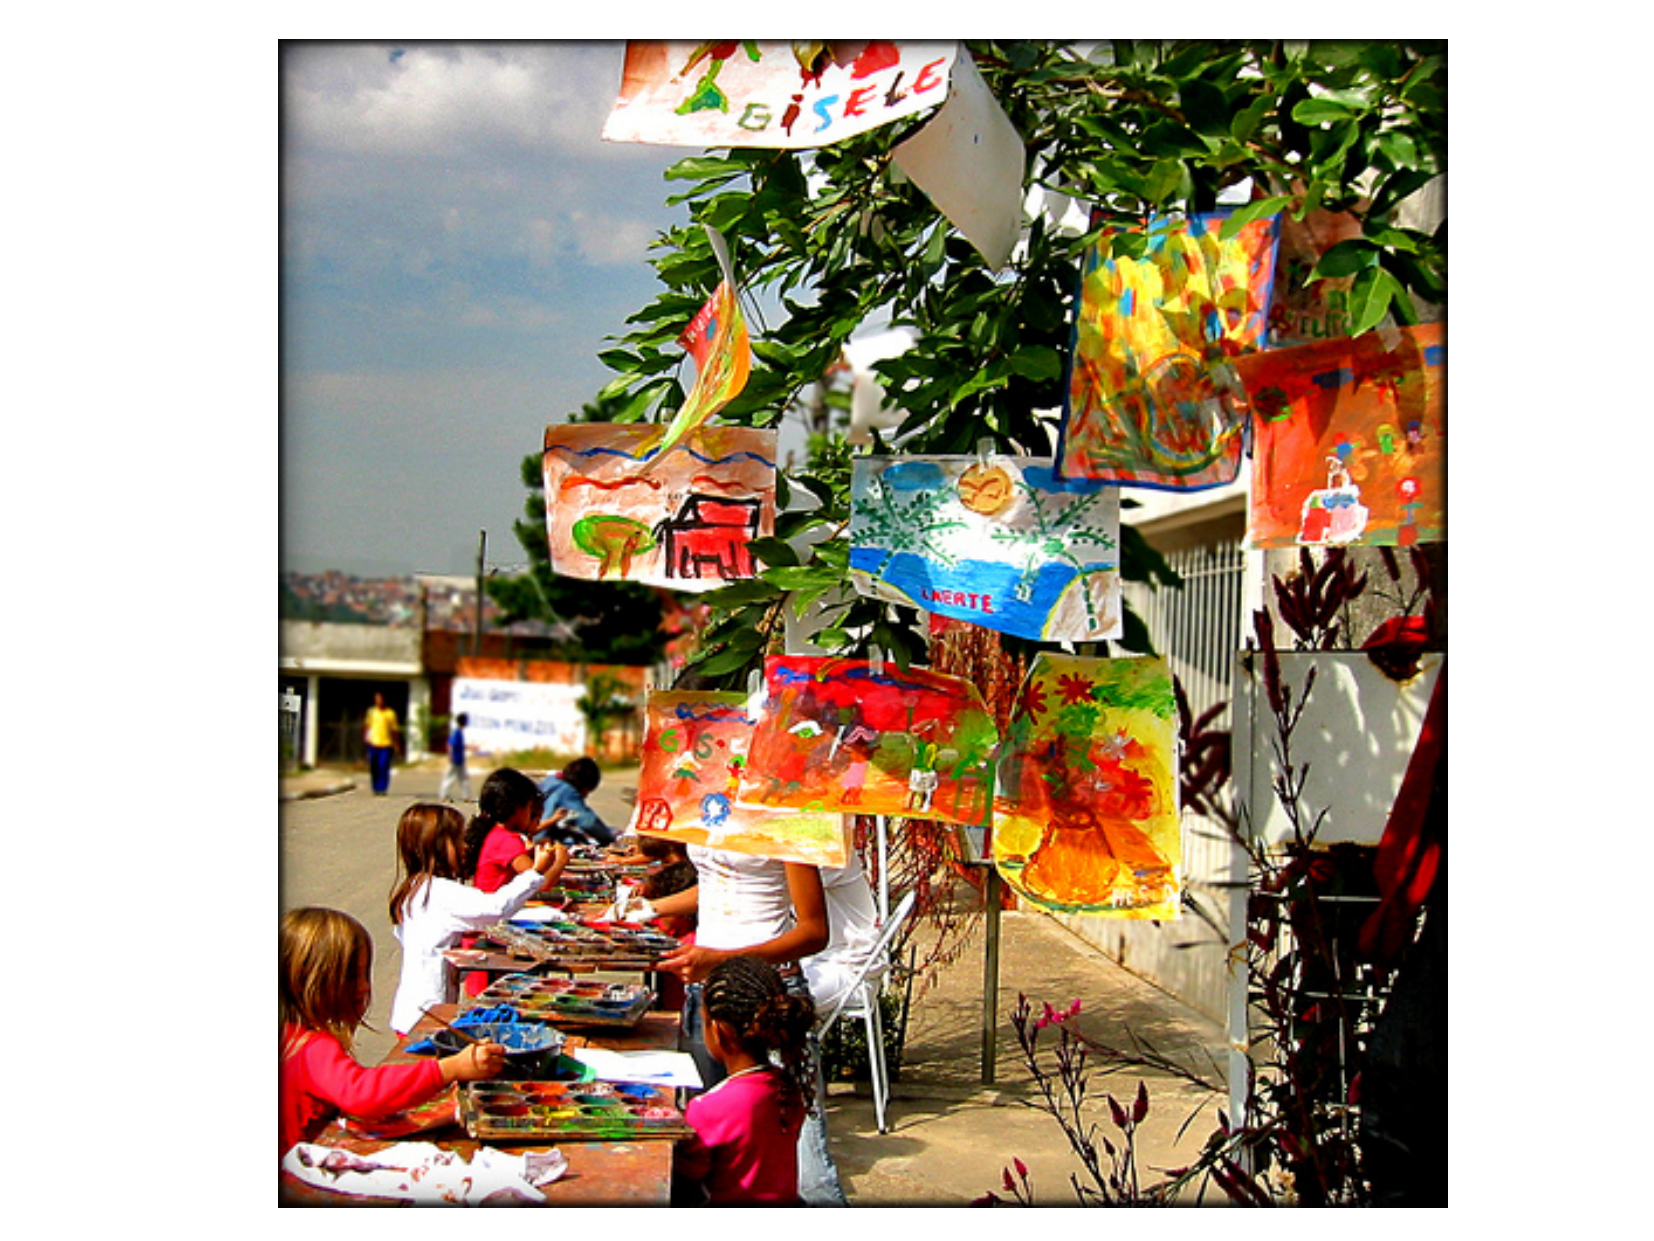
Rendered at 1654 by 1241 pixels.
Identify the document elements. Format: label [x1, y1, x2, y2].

picture [278, 39, 1448, 1208]
